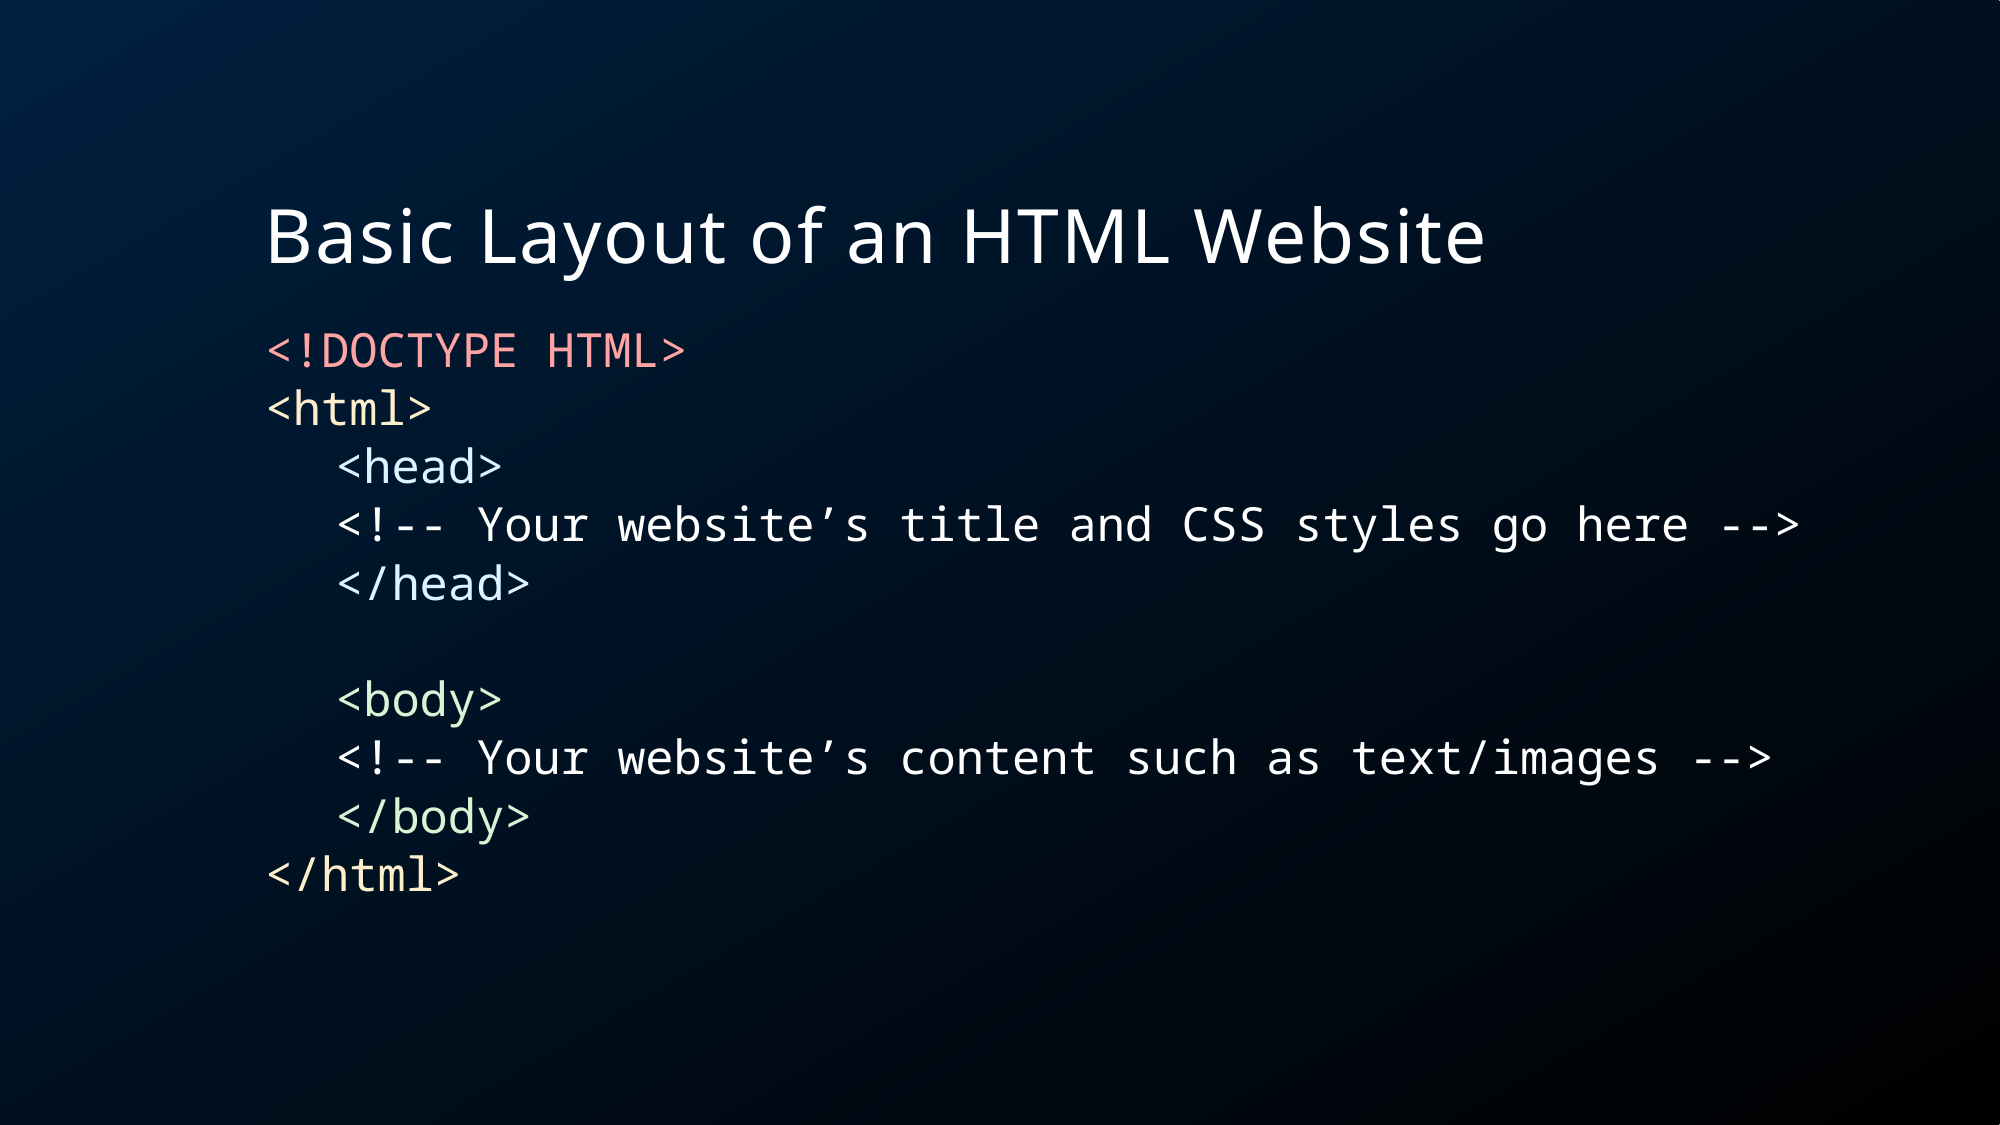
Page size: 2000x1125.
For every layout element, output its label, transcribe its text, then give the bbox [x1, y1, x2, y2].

title Basic Layout of an HTML Website [249, 62, 1750, 288]
list <!DOCTYPE HTML> <html> <head> <!-- Your website’s title and CSS styles go here --> </head> <body> <!-- Your website’s content such as text/images --> </body> </html> [249, 312, 1925, 988]
